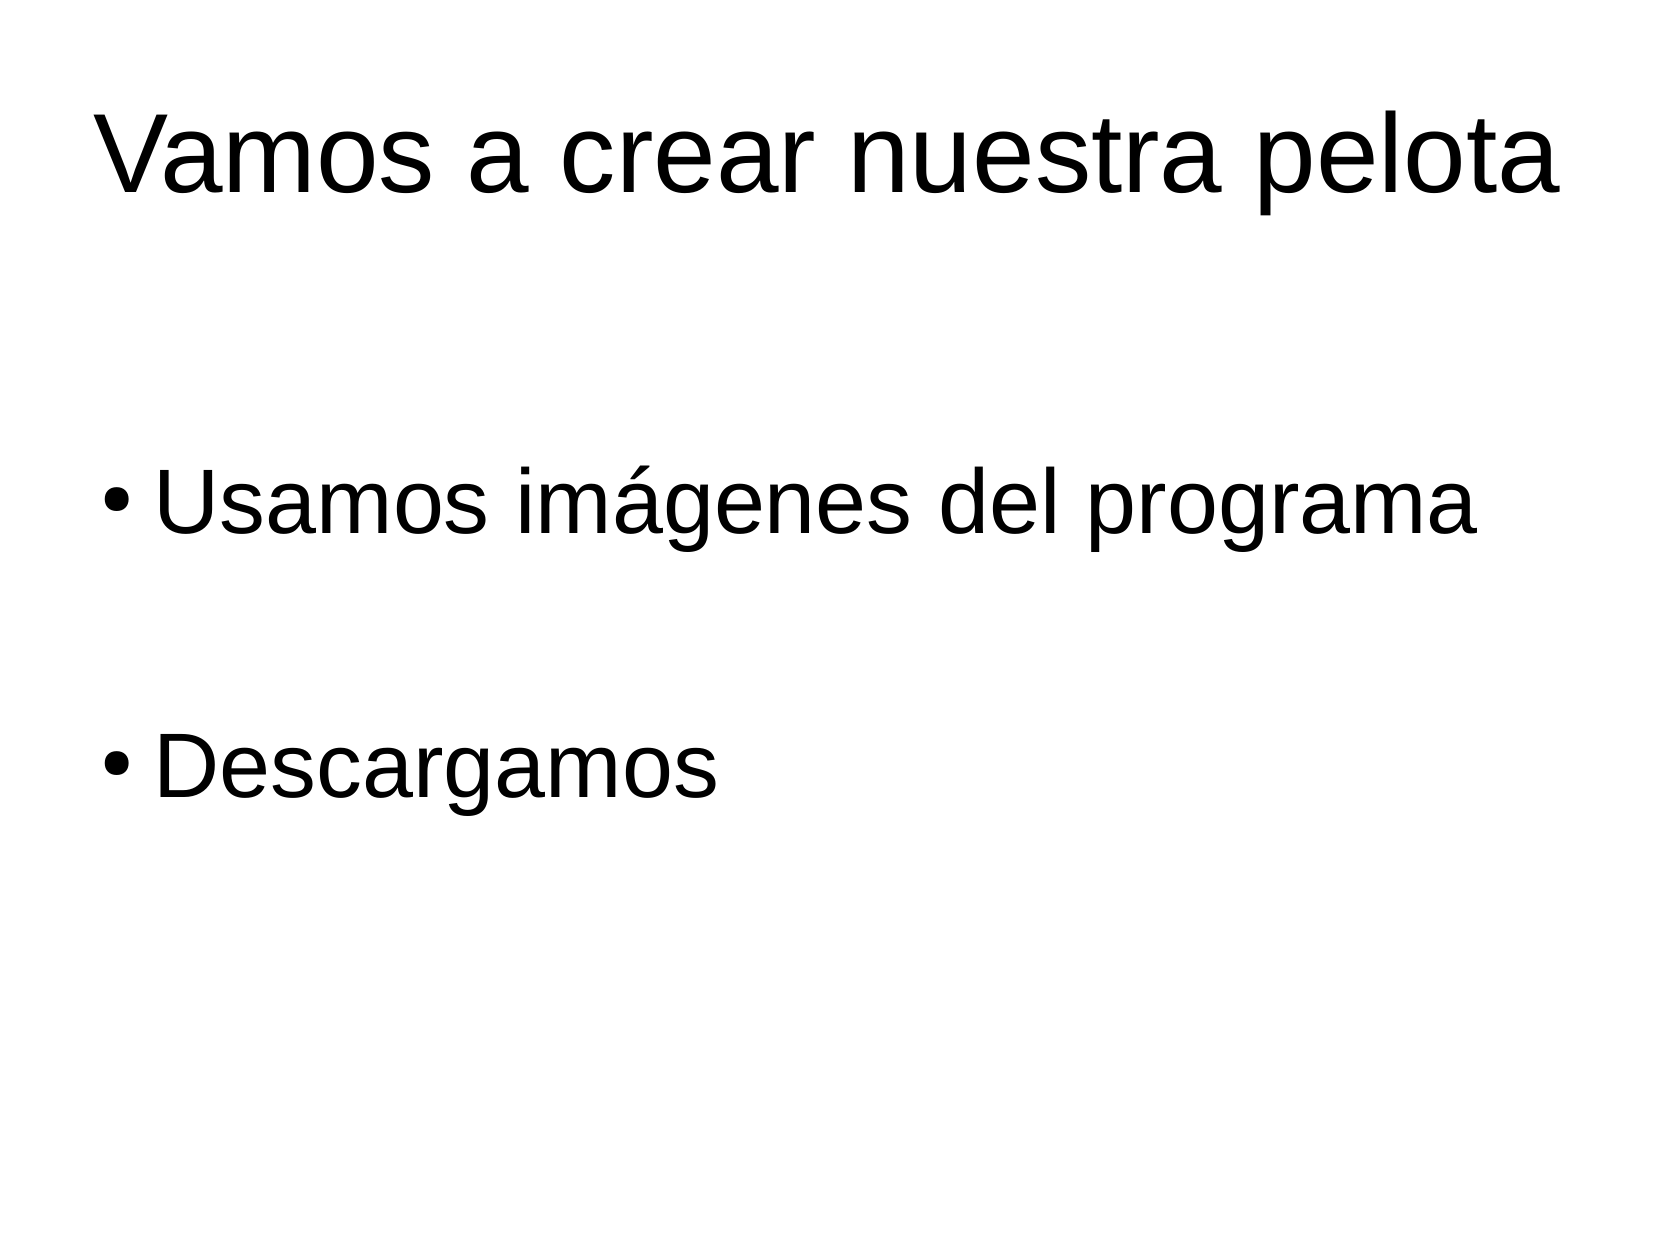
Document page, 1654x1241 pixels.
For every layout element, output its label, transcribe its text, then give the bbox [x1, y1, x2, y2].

title Vamos a crear nuestra pelota [82, 49, 1571, 257]
list Usamos imágenes del programa Descargamos [82, 450, 1571, 1170]
